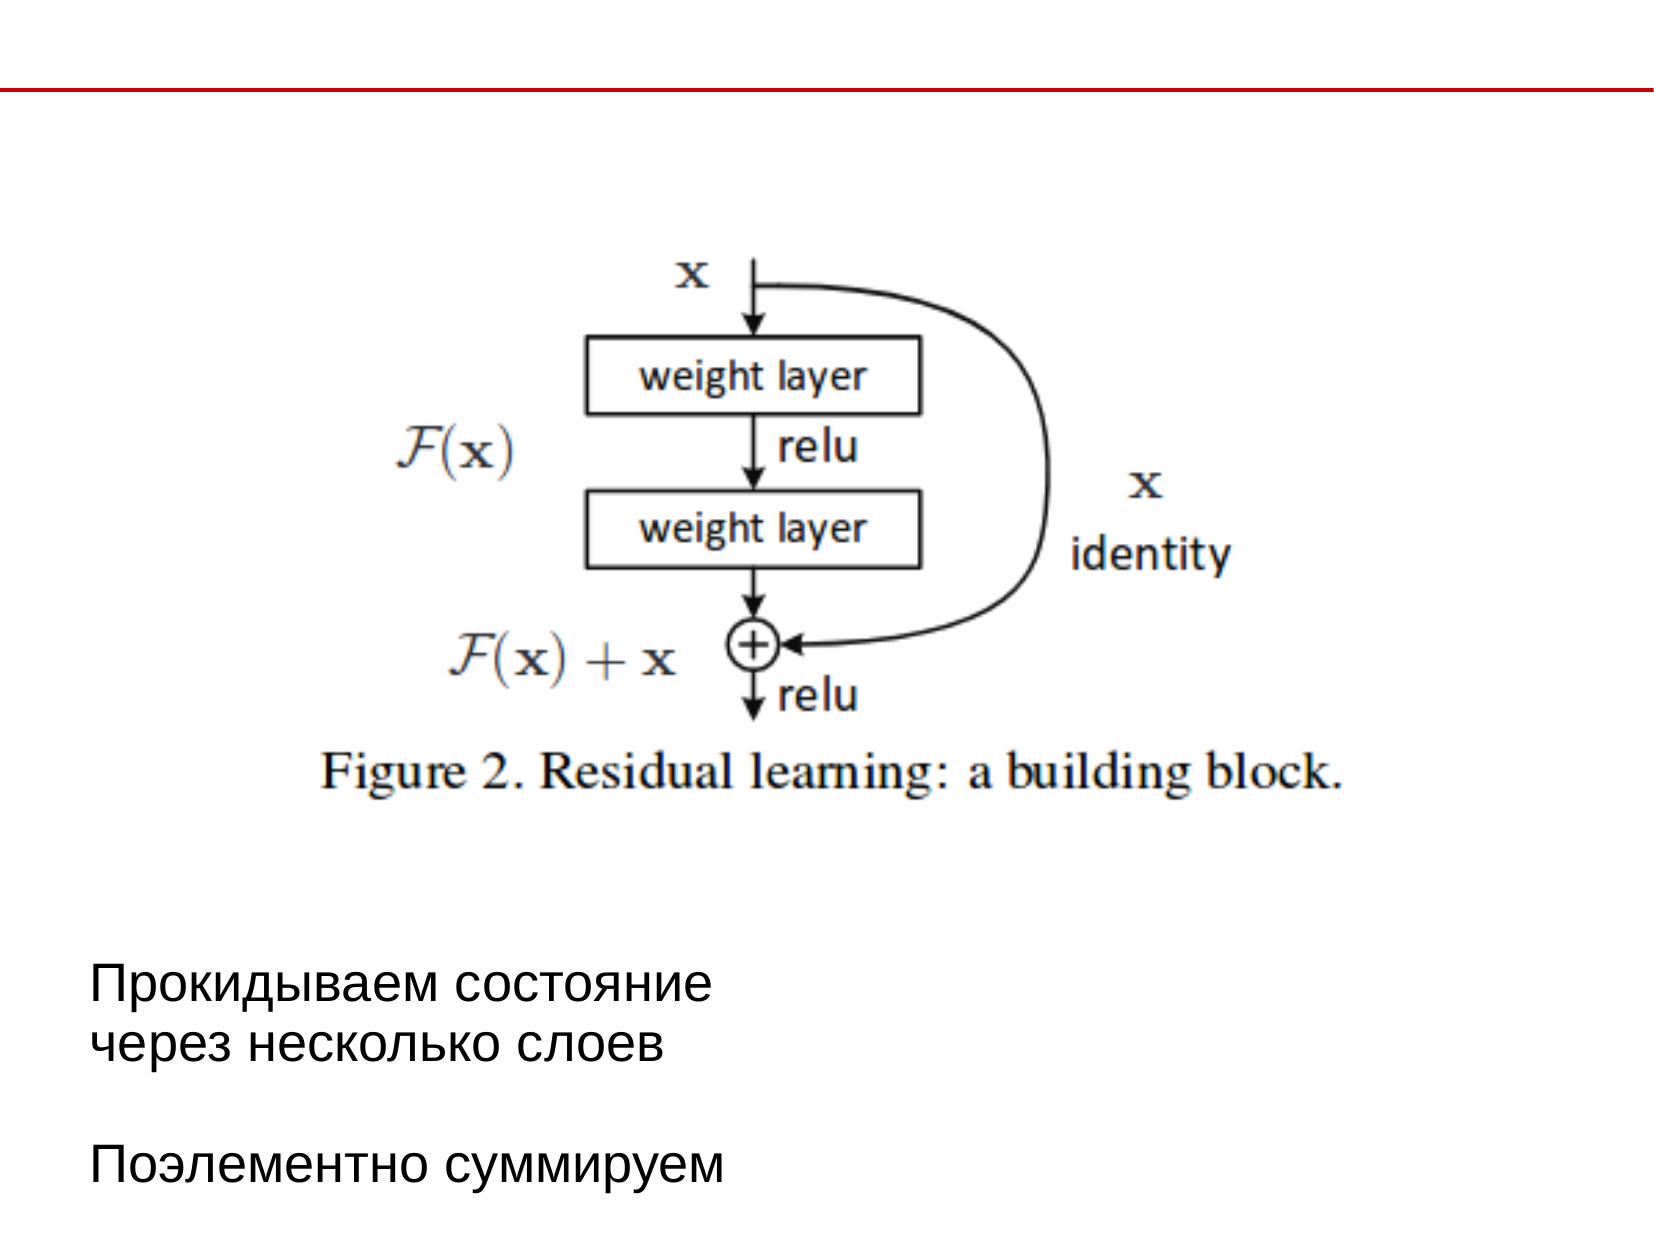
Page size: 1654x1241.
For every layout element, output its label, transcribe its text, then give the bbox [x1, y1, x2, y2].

text_box Прокидываем состояние через несколько слоев Поэлементно суммируем [75, 945, 781, 1202]
picture [222, 164, 1411, 839]
